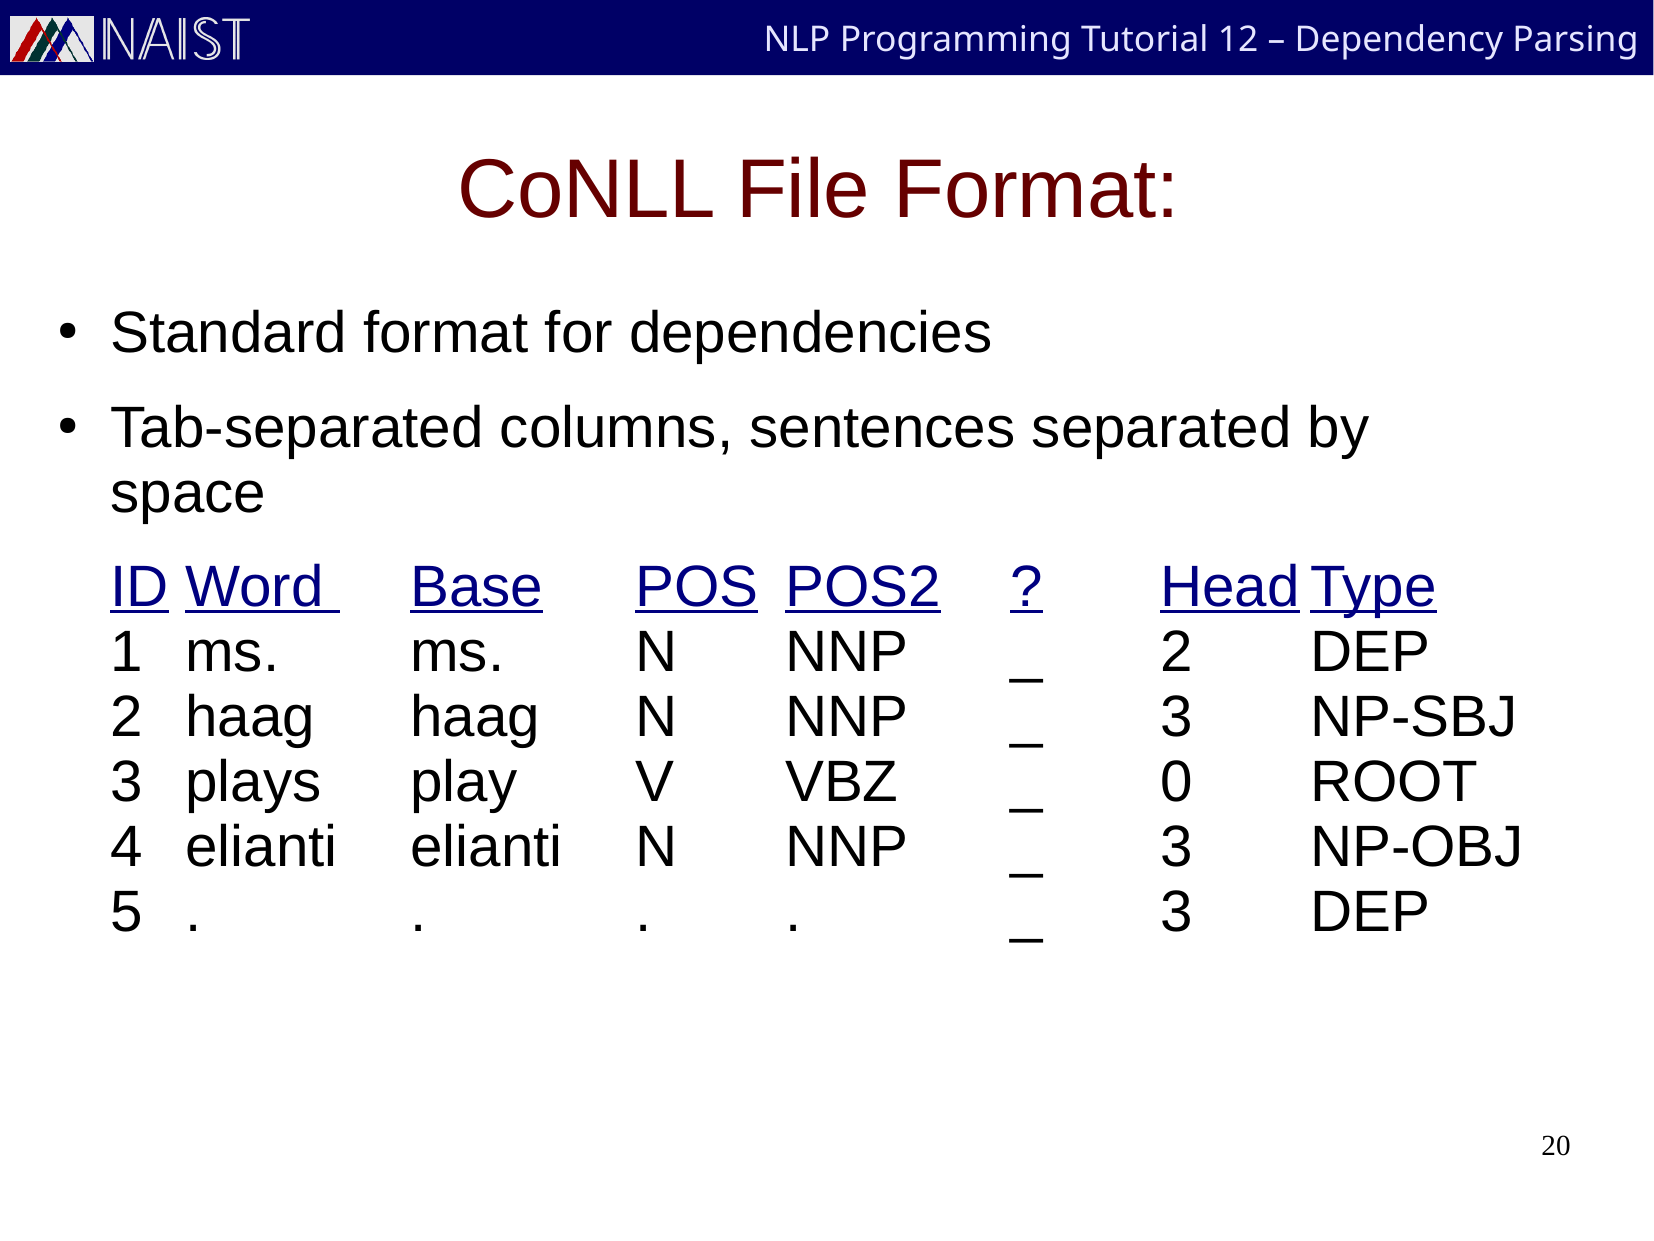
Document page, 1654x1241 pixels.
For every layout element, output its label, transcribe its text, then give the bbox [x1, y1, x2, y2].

title CoNLL File Format: [75, 92, 1564, 285]
list Standard format for dependencies Tab-separated columns, sentences separated by space ID Word Base POS POS2 ? Head Type 1 ms. ms. N NNP _ 2 DEP 2 haag haag N NNP _ 3 NP-SBJ 3 plays play V VBZ _ 0 ROOT 4 elianti elianti N NNP _ 3 NP-OBJ 5 . . . . _ 3 DEP [39, 300, 1528, 1119]
picture [10, 16, 94, 62]
picture [102, 17, 251, 60]
